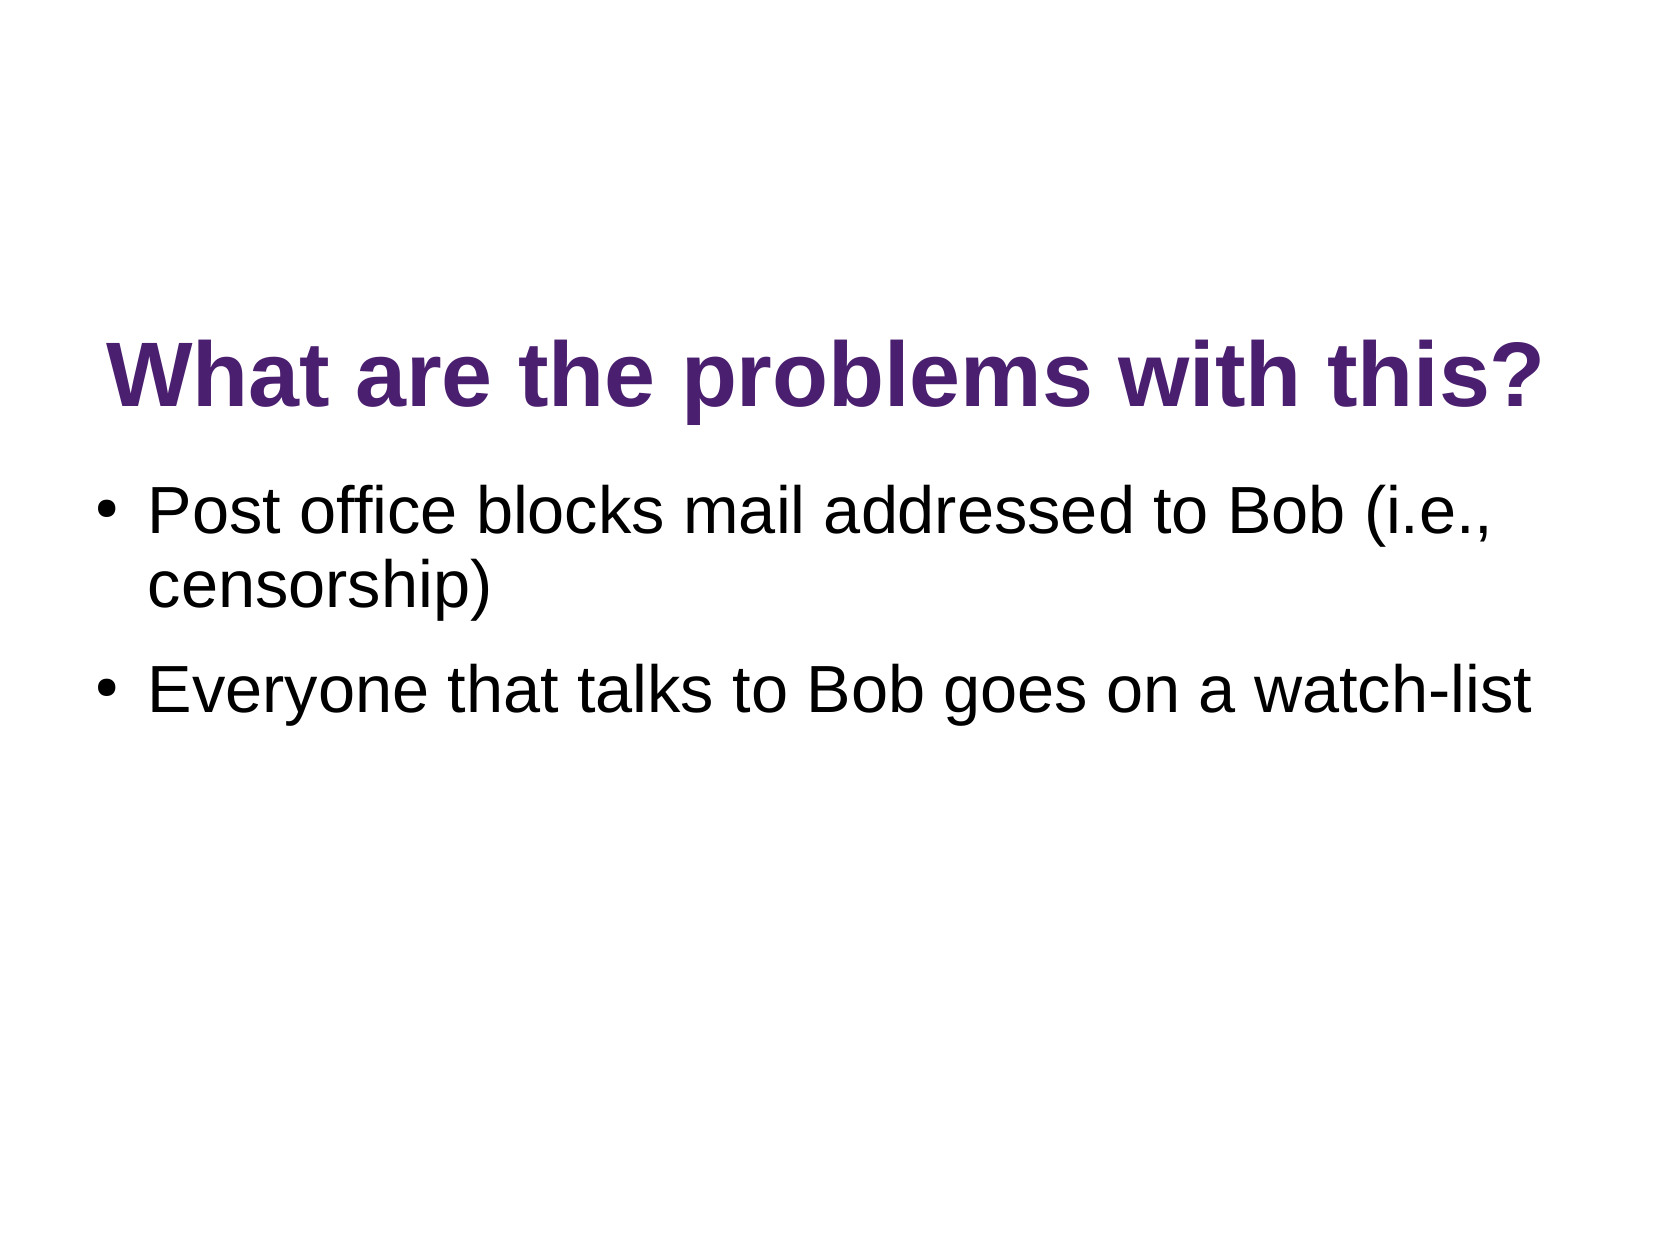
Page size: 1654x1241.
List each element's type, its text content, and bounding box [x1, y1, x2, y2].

list Post office blocks mail addressed to Bob (i.e., censorship) Everyone that talks to Bob goes on a watch-list [77, 472, 1566, 1192]
title What are the problems with this? [82, 271, 1571, 479]
